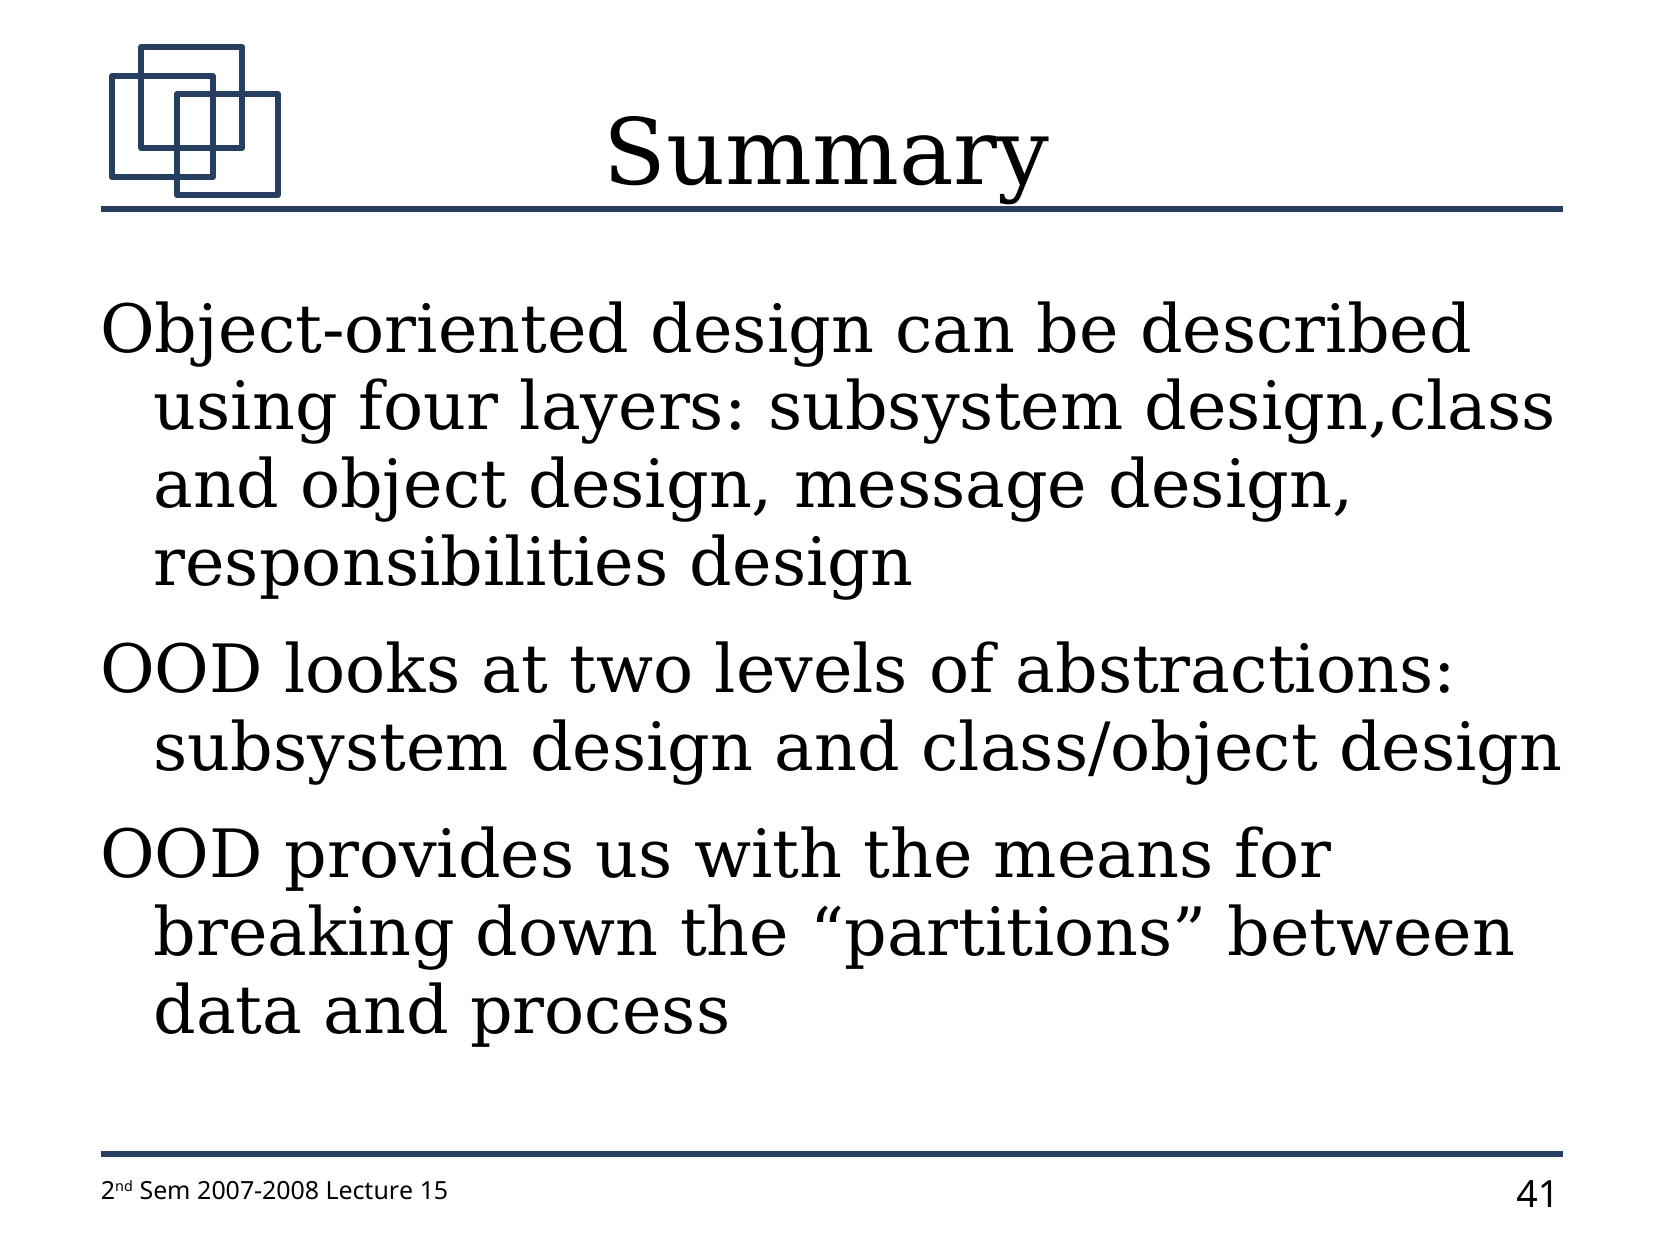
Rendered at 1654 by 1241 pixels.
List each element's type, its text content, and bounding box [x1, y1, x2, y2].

list Object-oriented design can be described using four layers: subsystem design,class and object design, message design, responsibilities design OOD looks at two levels of abstractions: subsystem design and class/object design OOD provides us with the means for breaking down the “partitions” between data and process [82, 290, 1571, 1109]
title Summary [82, 49, 1571, 257]
